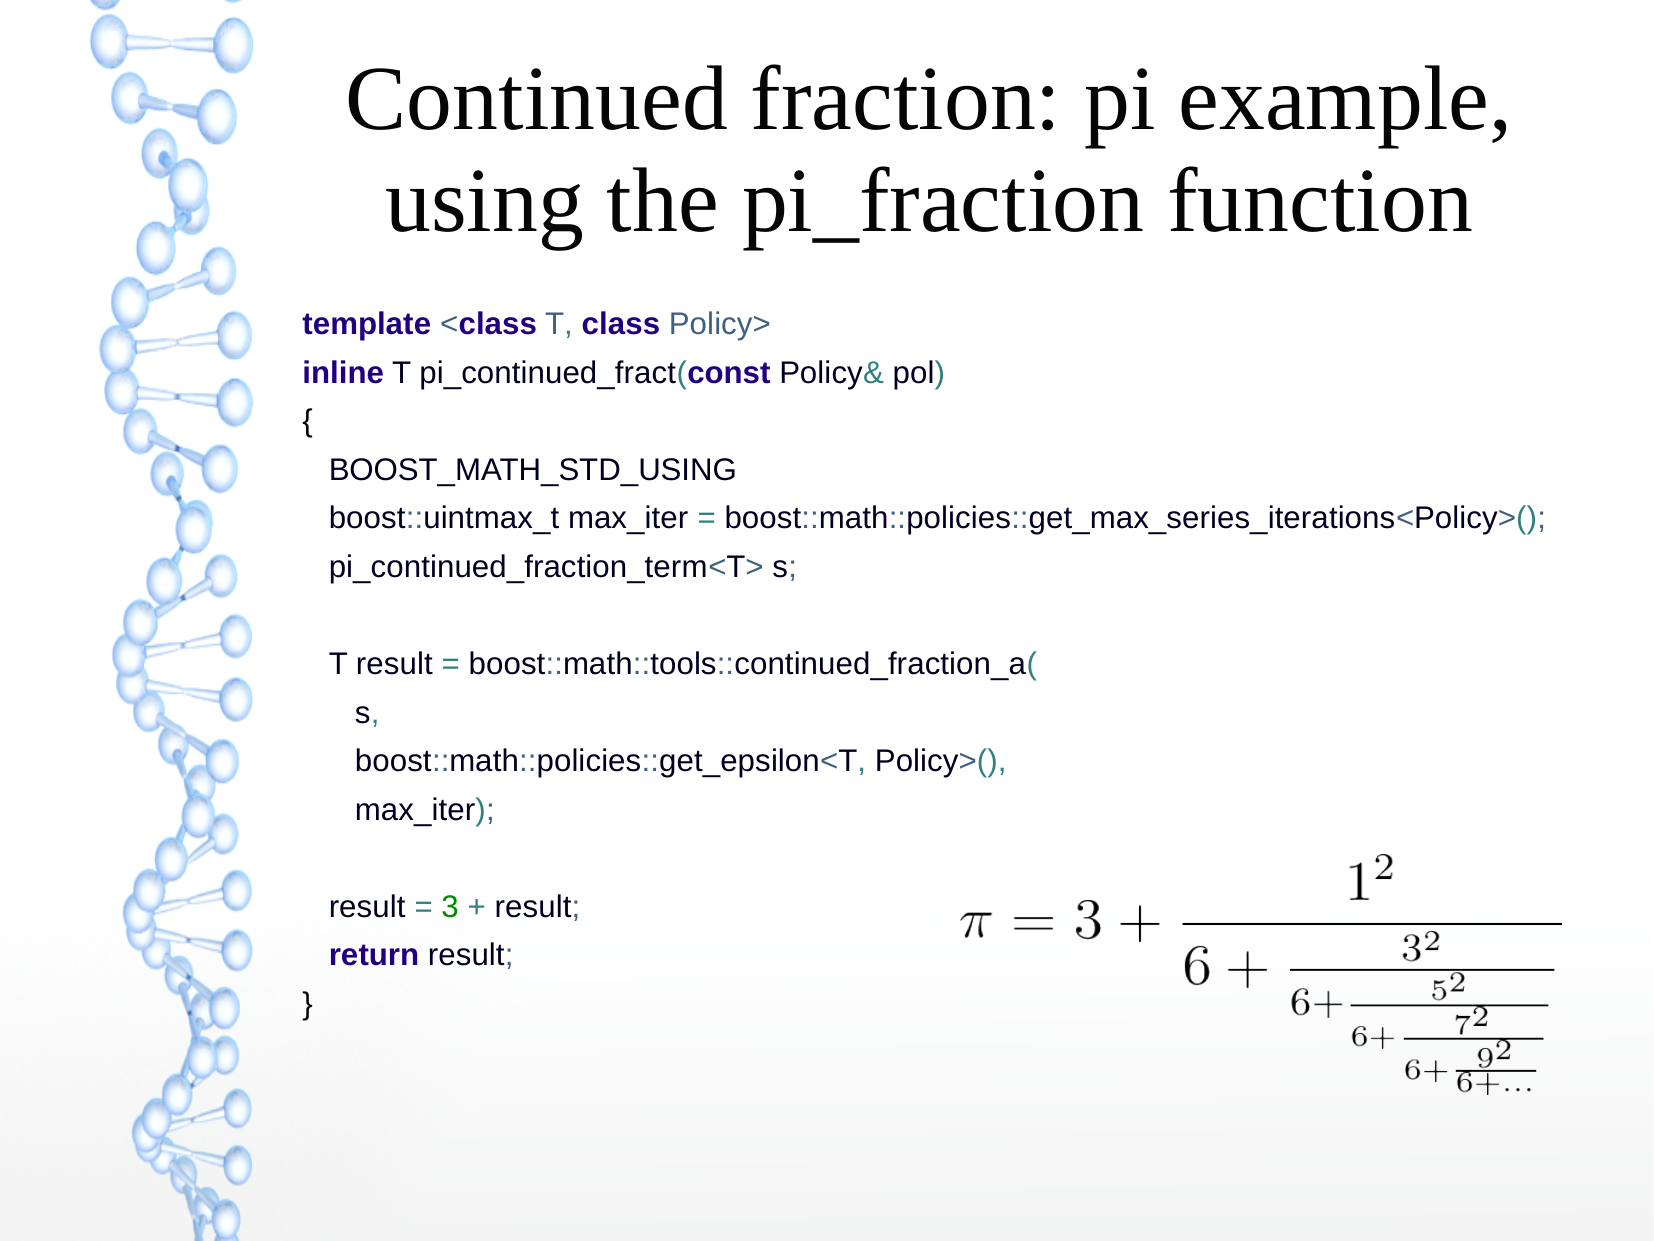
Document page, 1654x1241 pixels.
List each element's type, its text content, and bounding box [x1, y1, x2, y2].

title Continued fraction: pi example, using the pi_fraction function [265, 47, 1595, 252]
list template <class T, class Policy> inline T pi_continued_fract(const Policy& pol) { BOOST_MATH_STD_USING boost::uintmax_t max_iter = boost::math::policies::get_max_series_iterations<Policy>(); pi_continued_fraction_term<T> s; T result = boost::math::tools::continued_fraction_a( s, boost::math::policies::get_epsilon<T, Policy>(), max_iter); result = 3 + result; return result; } [302, 306, 1632, 1026]
picture [0, 0, 1654, 1241]
